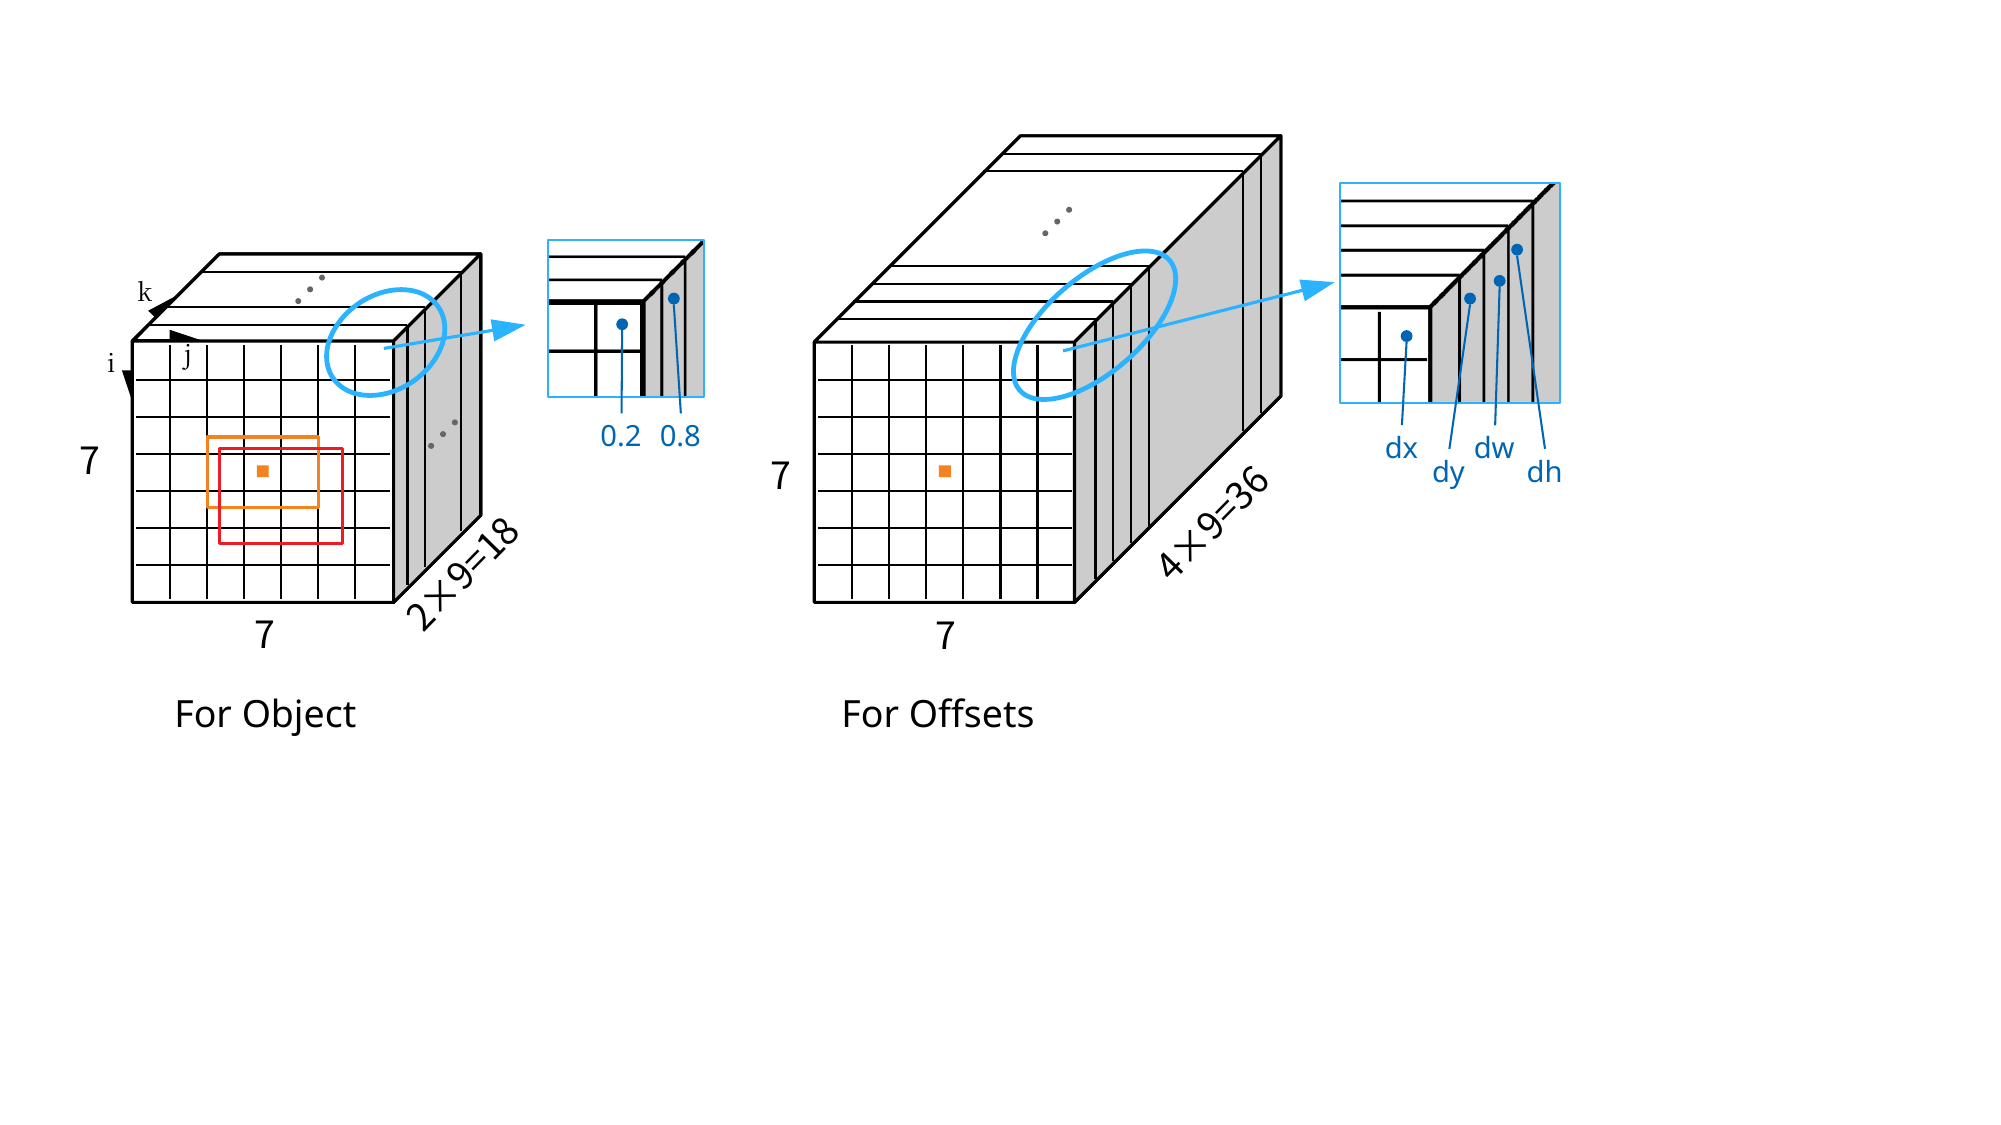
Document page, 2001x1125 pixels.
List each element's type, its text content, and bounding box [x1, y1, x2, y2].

text_box [616, 318, 629, 330]
text_box [1464, 292, 1477, 304]
text_box [426, 303, 442, 339]
text_box [890, 418, 925, 453]
text_box 7 [755, 448, 807, 506]
text_box [282, 418, 317, 435]
text_box 7 [64, 433, 116, 491]
text_box [1132, 332, 1148, 351]
text_box [426, 341, 440, 365]
text_box [1163, 174, 1242, 323]
text_box [282, 545, 317, 564]
text_box [319, 529, 354, 564]
text_box [853, 455, 888, 490]
text_box [171, 529, 206, 564]
text_box [245, 509, 280, 527]
text_box [890, 492, 925, 527]
text_box [340, 381, 354, 390]
picture [549, 241, 703, 396]
text_box 7 [921, 608, 972, 665]
text_box [1016, 322, 1094, 397]
text_box [319, 529, 341, 542]
text_box [208, 381, 243, 416]
text_box [1400, 330, 1413, 342]
text_box [221, 529, 243, 542]
text_box [1511, 243, 1524, 256]
text_box 0.2 [585, 413, 644, 461]
text_box dh [1511, 448, 1579, 497]
text_box [1493, 274, 1506, 287]
text_box [853, 418, 888, 453]
text_box [245, 455, 280, 490]
text_box [245, 418, 280, 435]
text_box [319, 492, 341, 527]
text_box [282, 509, 317, 527]
text_box [208, 509, 218, 527]
text_box [329, 328, 406, 393]
text_box [964, 455, 999, 490]
text_box [964, 381, 999, 416]
text_box [282, 439, 317, 447]
text_box [221, 492, 243, 506]
text_box [221, 455, 243, 490]
text_box [1114, 286, 1130, 336]
text_box [927, 381, 962, 416]
text_box 7 [239, 607, 290, 665]
text_box [890, 381, 925, 416]
text_box [1114, 336, 1130, 366]
text_box [853, 492, 888, 527]
text_box [171, 381, 206, 416]
text_box j [169, 334, 207, 377]
text_box [171, 492, 206, 527]
text_box k [122, 271, 167, 315]
text_box [890, 455, 925, 490]
text_box dw [1458, 425, 1532, 473]
text_box [409, 344, 424, 380]
text_box [1002, 529, 1036, 564]
text_box [245, 381, 280, 416]
text_box [171, 418, 206, 453]
text_box dx [1370, 425, 1434, 473]
text_box [1097, 304, 1112, 340]
text_box k [160, 308, 167, 315]
text_box [1002, 455, 1036, 490]
text_box [209, 439, 243, 453]
text_box [964, 492, 999, 527]
text_box [208, 529, 243, 564]
text_box [1244, 156, 1260, 303]
text_box [245, 439, 280, 447]
text_box [1097, 341, 1112, 378]
text_box [221, 509, 243, 527]
text_box [307, 286, 314, 293]
text_box [1002, 381, 1036, 416]
text_box [964, 529, 999, 564]
text_box [409, 310, 424, 342]
text_box [853, 529, 888, 564]
text_box [209, 492, 218, 506]
text_box [814, 298, 1281, 603]
text_box [927, 492, 962, 527]
text_box [319, 381, 354, 416]
text_box [132, 334, 481, 603]
text_box [1262, 135, 1281, 298]
text_box [320, 455, 341, 490]
text_box [207, 342, 330, 379]
text_box [319, 274, 325, 281]
text_box [319, 418, 354, 453]
text_box [1132, 268, 1148, 331]
text_box [282, 455, 317, 490]
text_box [209, 455, 218, 490]
text_box 4×9=36 [1133, 443, 1294, 606]
text_box [1002, 418, 1036, 453]
text_box [927, 418, 962, 453]
text_box dy [1417, 448, 1482, 497]
text_box [462, 253, 481, 333]
text_box [927, 455, 962, 490]
text_box i [92, 342, 131, 386]
text_box [435, 274, 460, 336]
text_box 0.8 [644, 413, 717, 461]
text_box [344, 492, 354, 527]
text_box 2×9=18 [383, 493, 544, 656]
text_box [890, 529, 925, 564]
text_box For Object [159, 686, 402, 743]
text_box [245, 545, 280, 564]
text_box [208, 418, 243, 435]
text_box [927, 529, 962, 564]
text_box [853, 381, 888, 416]
text_box [295, 298, 302, 305]
text_box [344, 455, 354, 490]
picture [1340, 183, 1560, 402]
text_box [667, 292, 680, 305]
text_box [1042, 230, 1049, 237]
text_box [1002, 492, 1036, 527]
text_box [1066, 206, 1073, 213]
text_box [282, 529, 317, 542]
text_box [282, 381, 317, 416]
text_box [1018, 381, 1036, 396]
text_box [245, 492, 280, 506]
text_box [245, 529, 280, 542]
text_box [1054, 218, 1061, 225]
text_box [282, 492, 317, 506]
text_box [171, 455, 206, 490]
text_box [1150, 257, 1173, 327]
text_box [964, 418, 999, 453]
text_box For Offsets [826, 686, 1069, 743]
